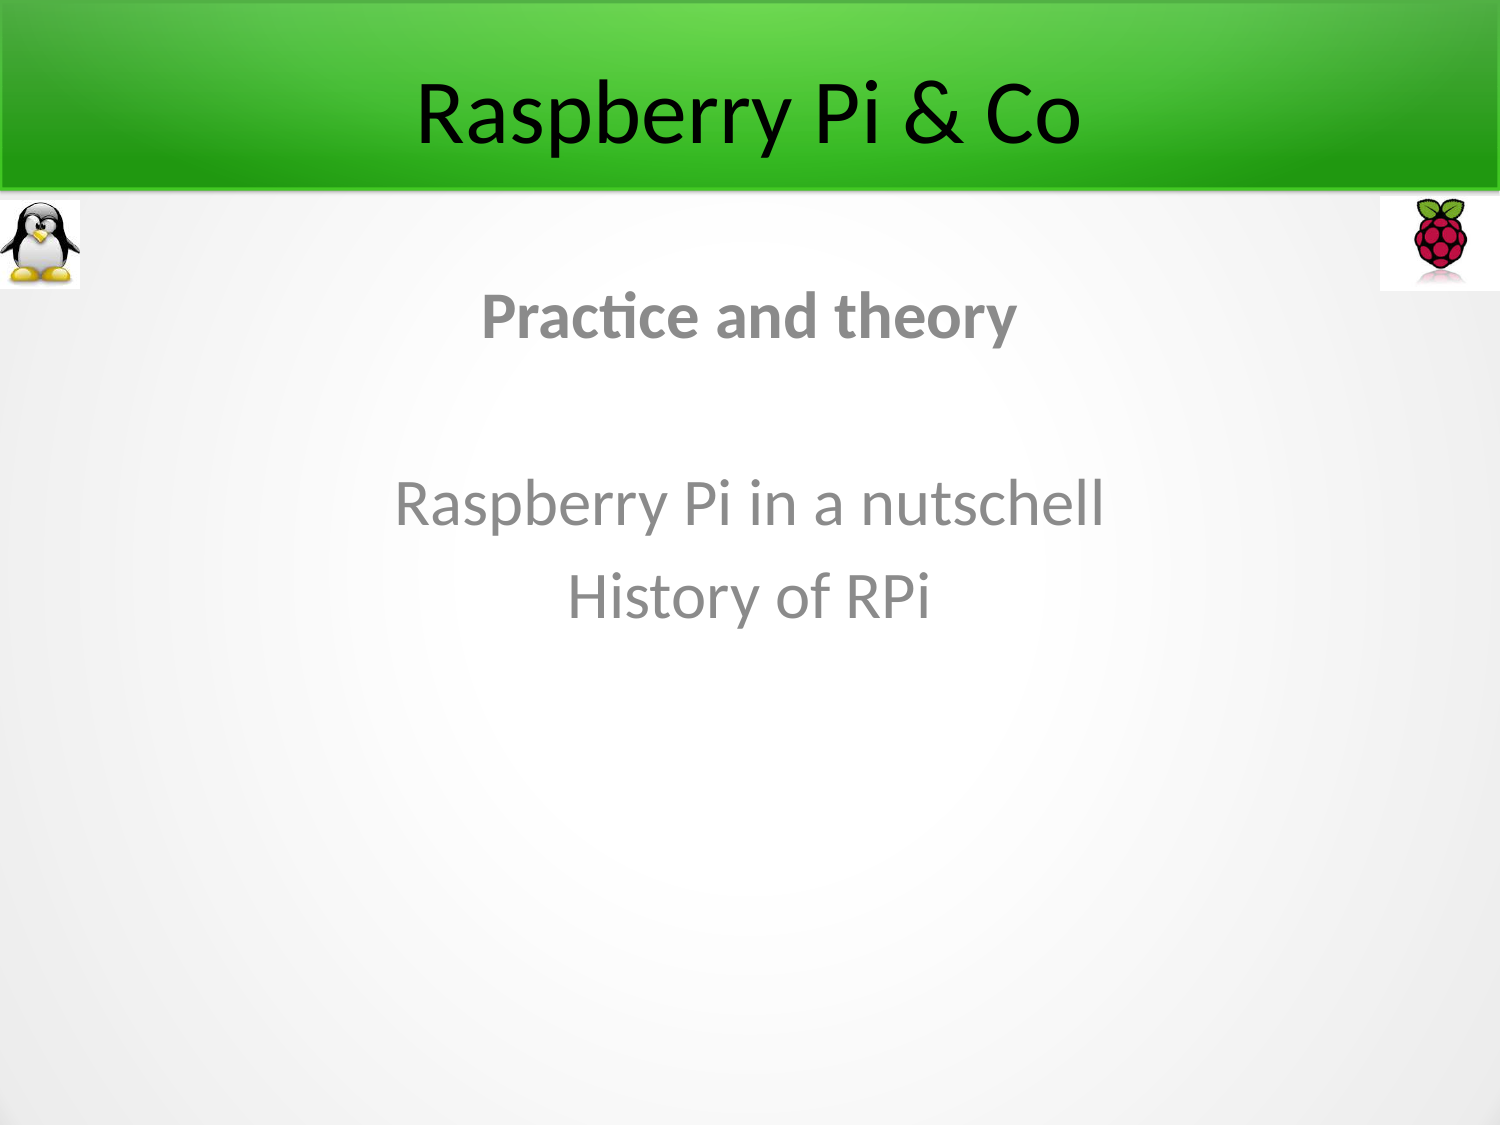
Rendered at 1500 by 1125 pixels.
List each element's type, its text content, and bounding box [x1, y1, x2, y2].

picture [1380, 196, 1500, 291]
title Raspberry Pi & Co [75, 42, 1426, 172]
list Practice and theory Raspberry Pi in a nutschell History of RPi [75, 271, 1426, 924]
picture [0, 200, 80, 289]
